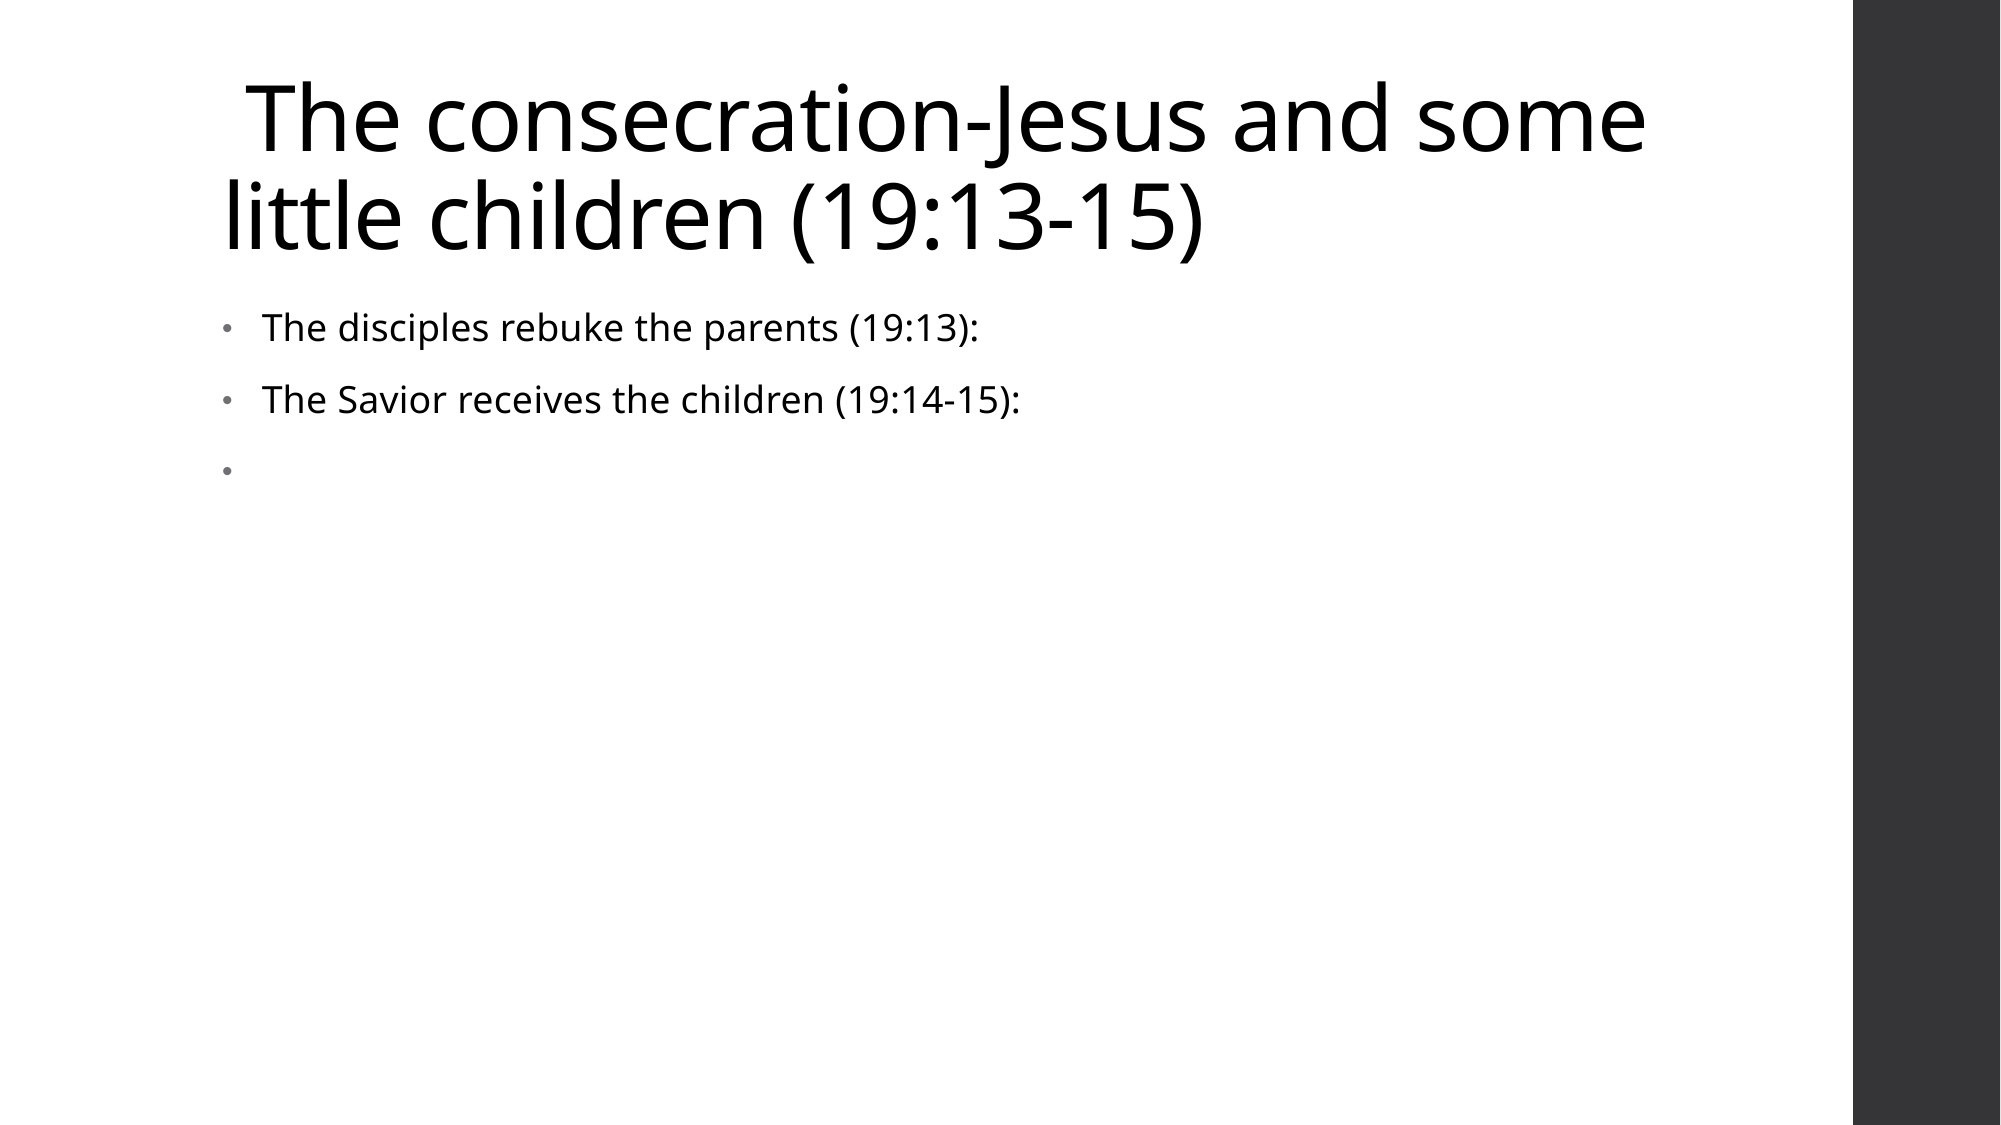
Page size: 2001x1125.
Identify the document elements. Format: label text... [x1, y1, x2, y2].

title The consecration-Jesus and some little children (19:13-15) [206, 60, 1797, 278]
list The disciples rebuke the parents (19:13): The Savior receives the children (19:14-15): [206, 299, 1617, 1014]
